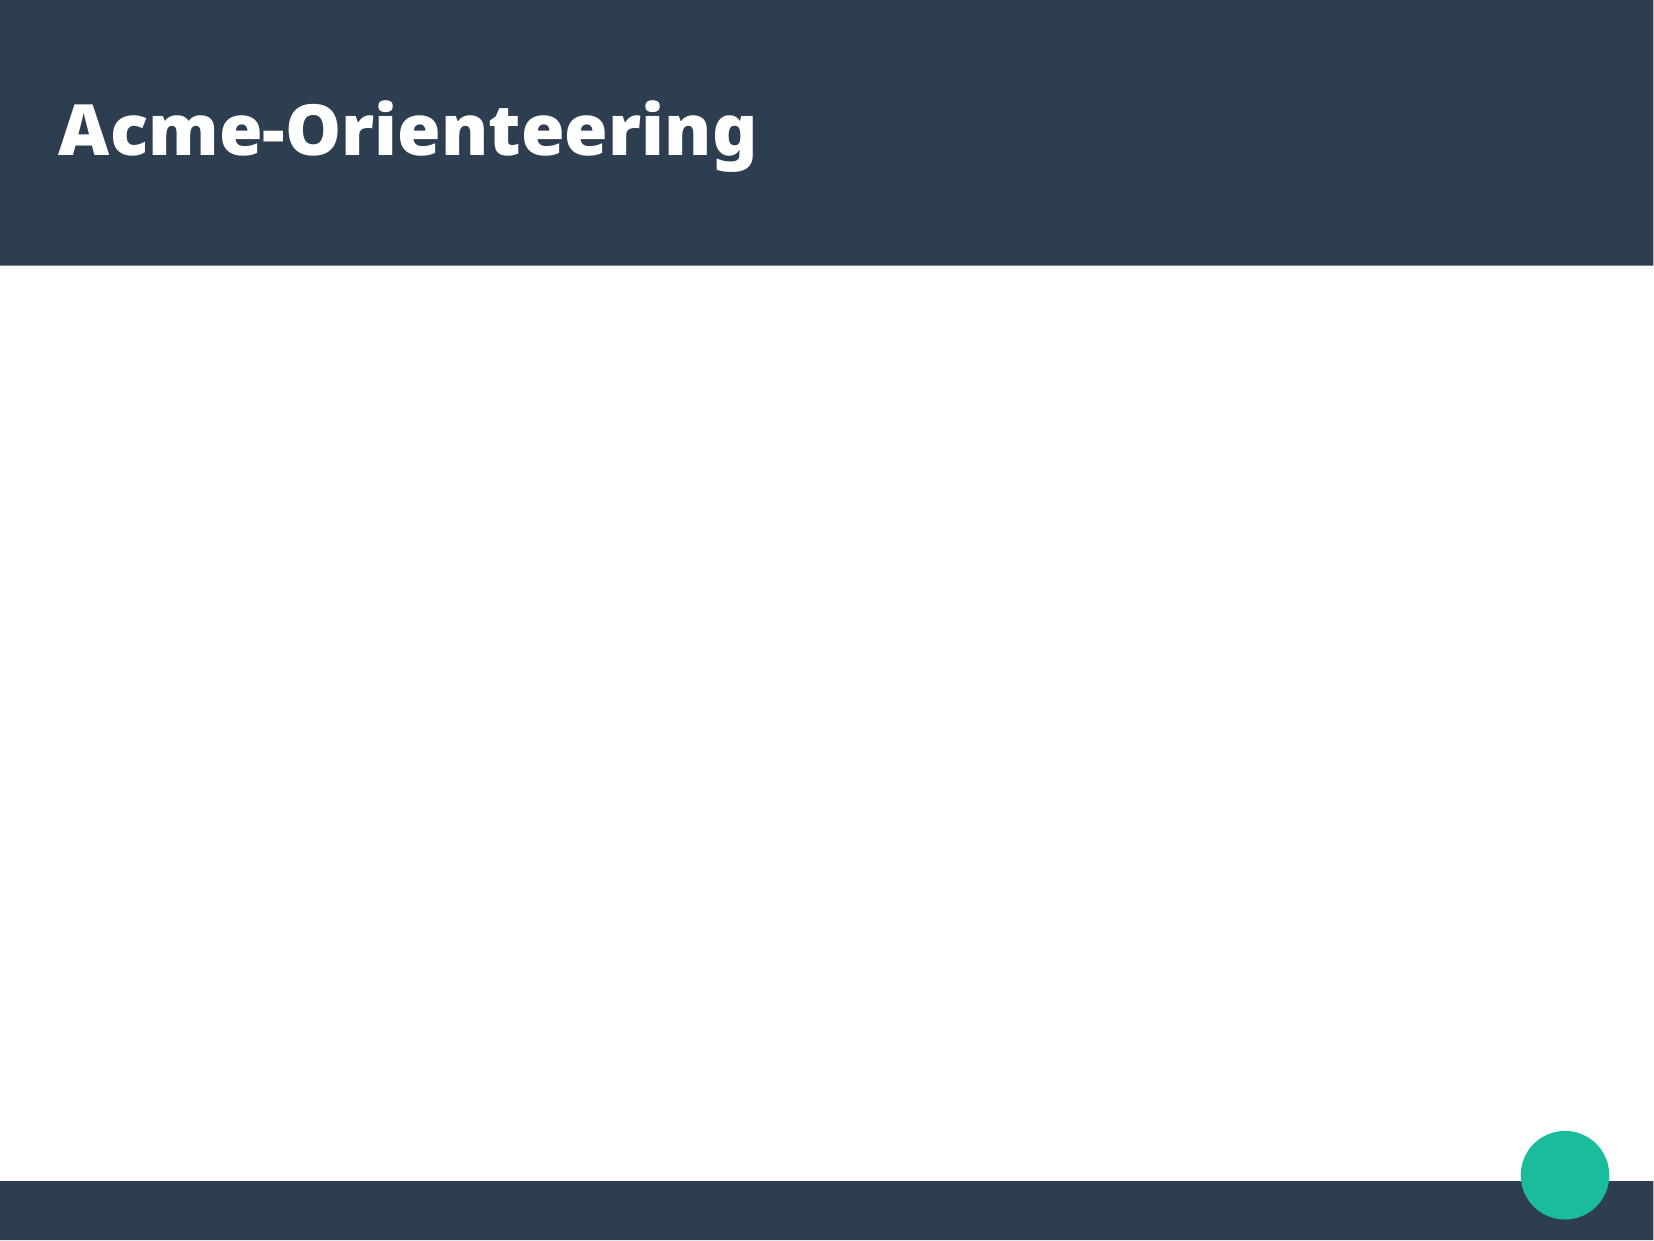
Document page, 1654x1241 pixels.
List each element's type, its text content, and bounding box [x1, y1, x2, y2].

title Acme-Orienteering [59, 49, 1595, 207]
